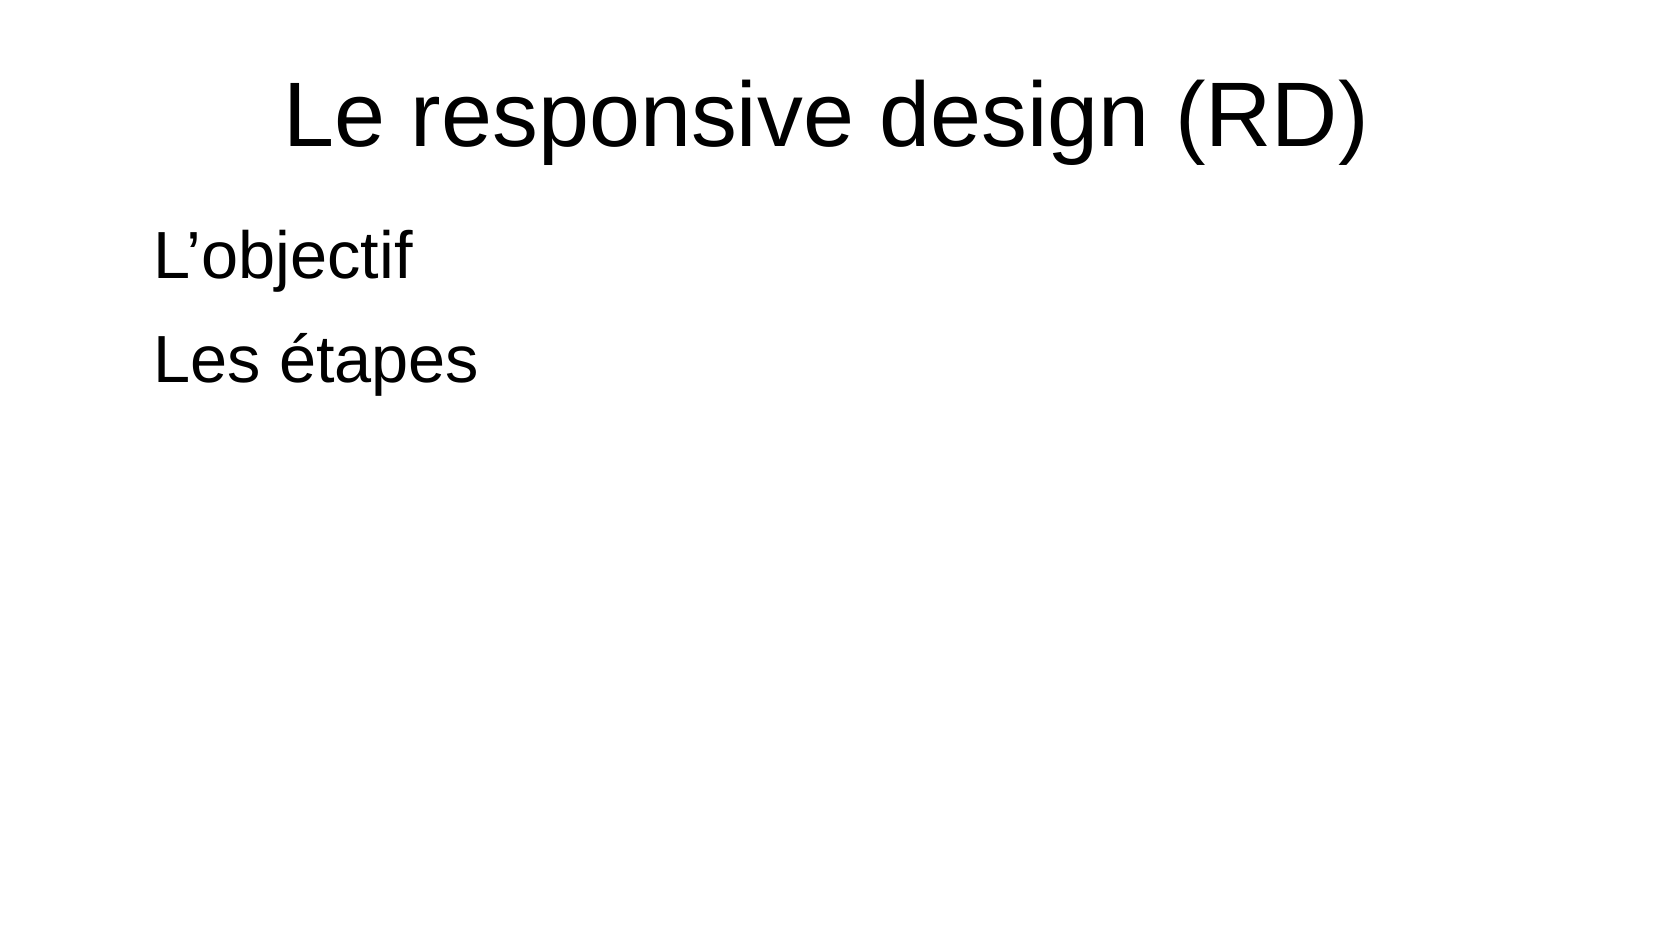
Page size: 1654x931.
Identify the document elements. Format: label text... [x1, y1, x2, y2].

title Le responsive design (RD) [82, 37, 1571, 193]
list L’objectif Les étapes [82, 217, 1571, 758]
